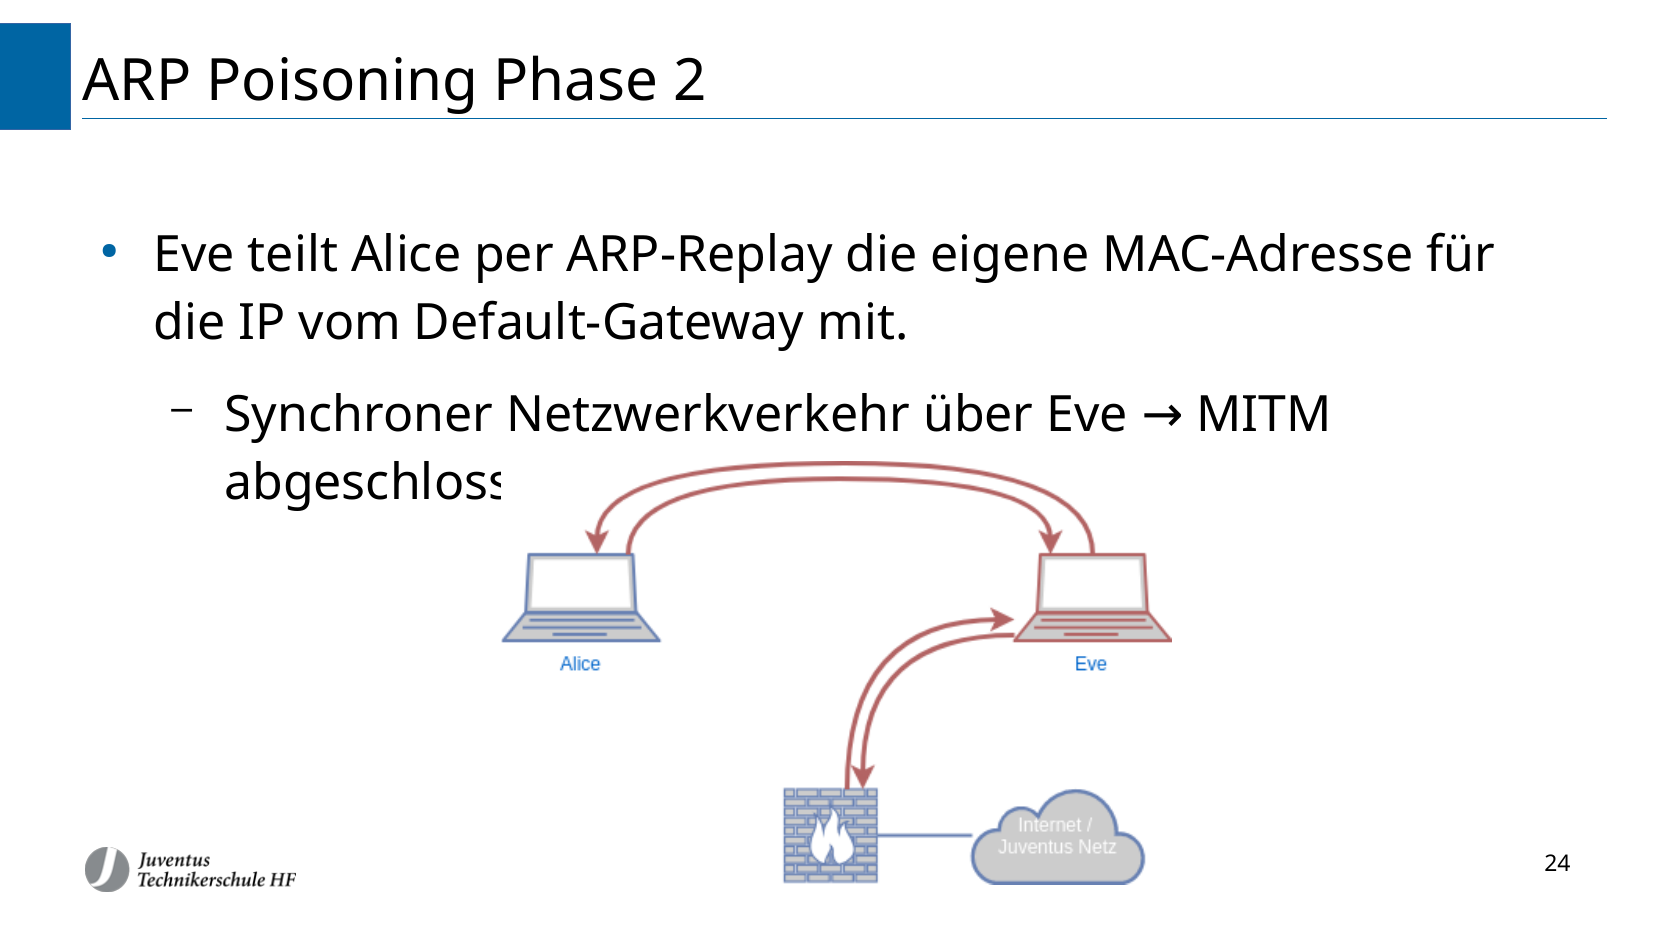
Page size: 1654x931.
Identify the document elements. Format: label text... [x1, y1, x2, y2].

list Eve teilt Alice per ARP-Replay die eigene MAC-Adresse für die IP vom Default-Gateway mit. Synchroner Netzwerkverkehr über Eve → MITM abgeschlossen [82, 217, 1571, 758]
picture [85, 847, 296, 892]
title ARP Poisoning Phase 2 [82, 37, 1571, 119]
picture [501, 461, 1172, 885]
